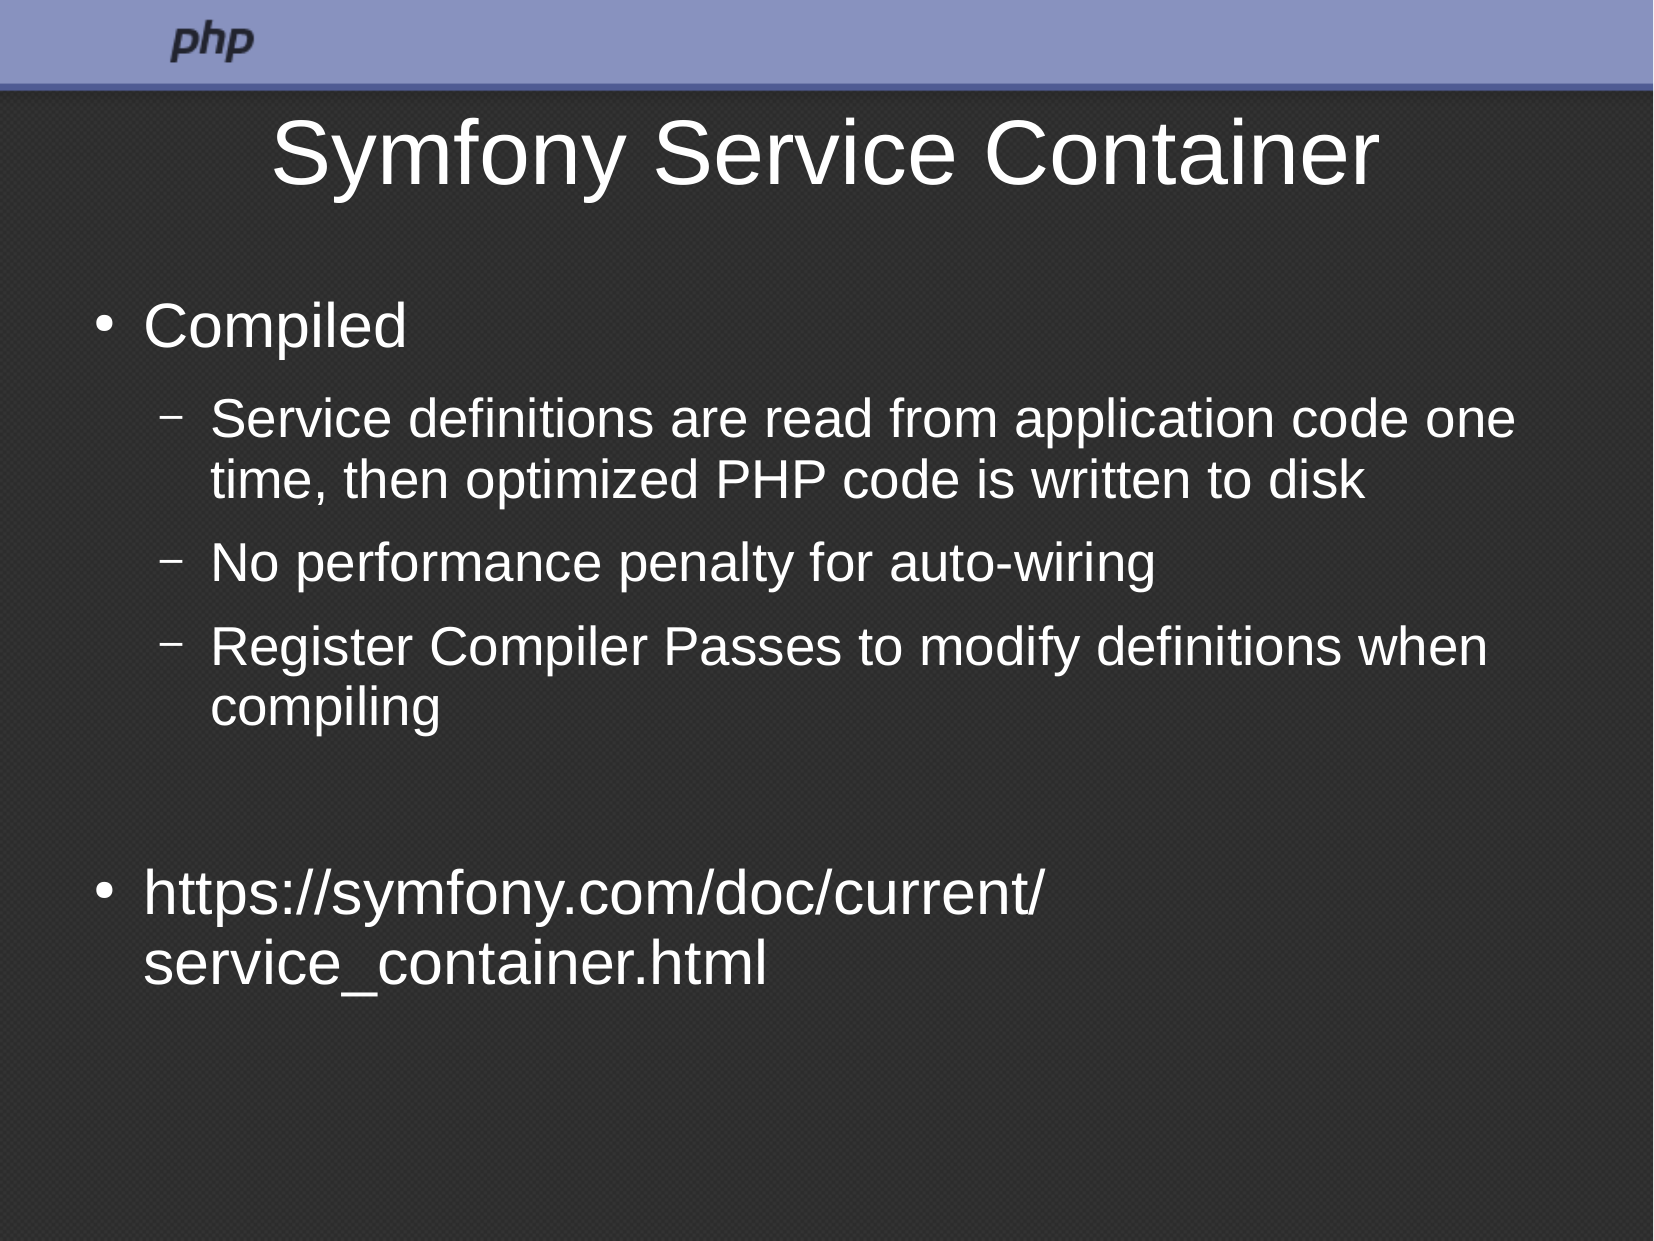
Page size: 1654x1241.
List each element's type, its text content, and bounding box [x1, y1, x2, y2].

picture [0, 0, 1654, 1241]
title Symfony Service Container [82, 49, 1571, 257]
list Compiled Service definitions are read from application code one time, then optimized PHP code is written to disk No performance penalty for auto-wiring Register Compiler Passes to modify definitions when compiling https://symfony.com/doc/current/service_container.html [76, 290, 1565, 1010]
